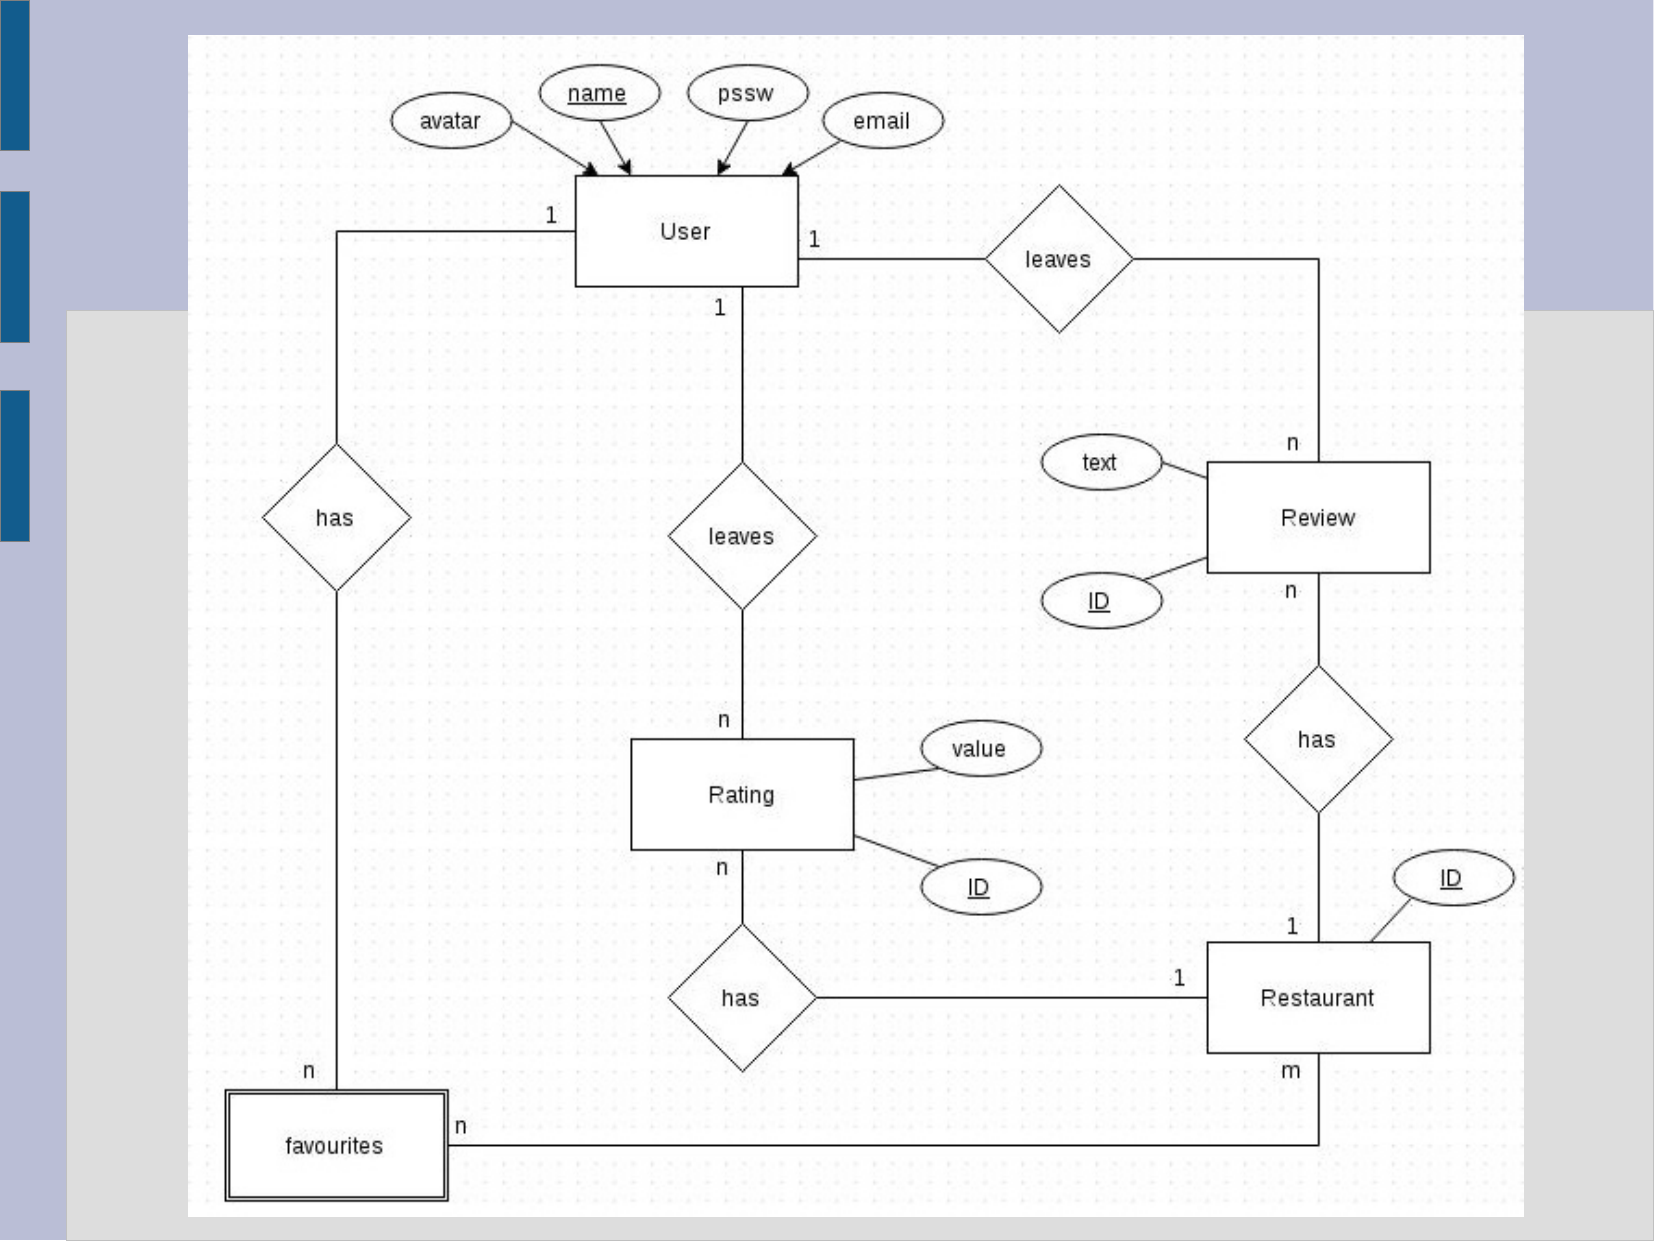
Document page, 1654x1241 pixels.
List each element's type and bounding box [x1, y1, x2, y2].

picture [188, 35, 1524, 1217]
